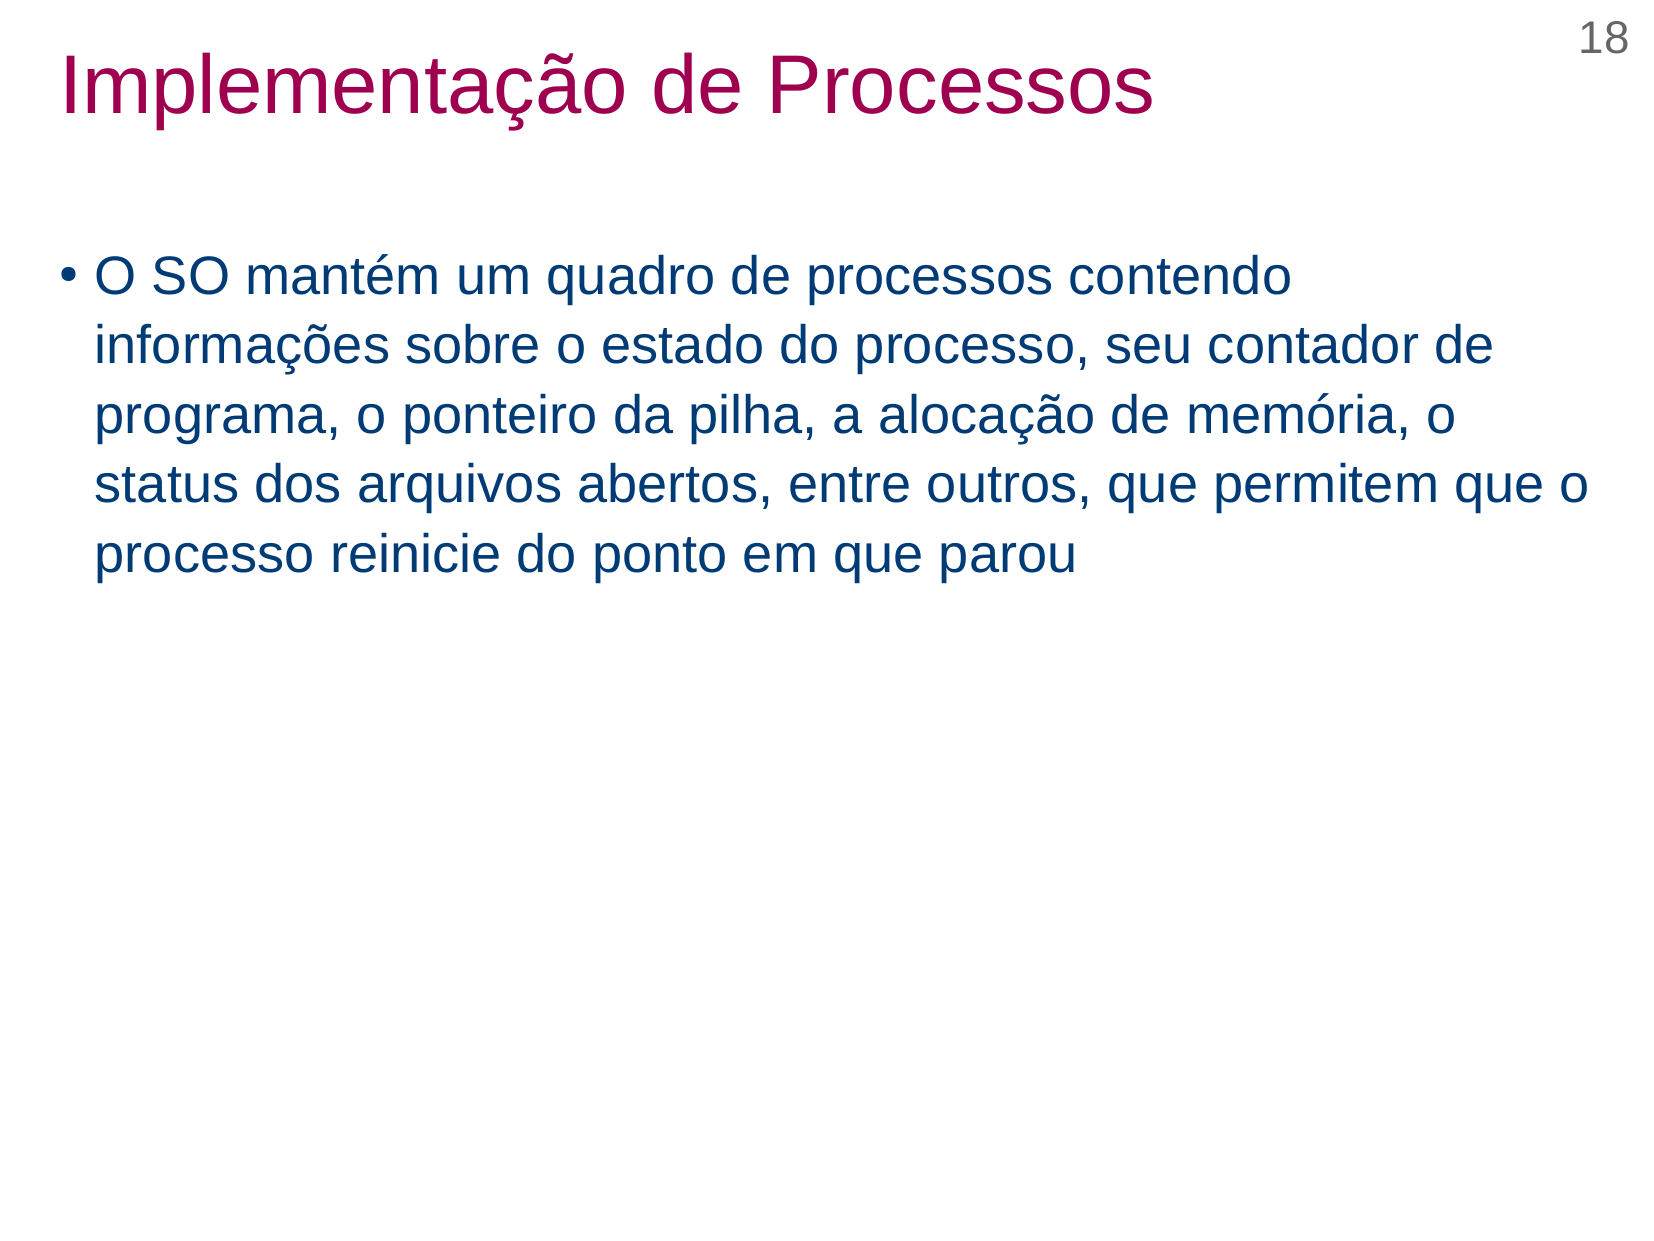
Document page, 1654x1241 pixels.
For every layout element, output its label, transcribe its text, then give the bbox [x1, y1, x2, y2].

title Implementação de Processos [59, 29, 1595, 148]
list O SO mantém um quadro de processos contendo informações sobre o estado do processo, seu contador de programa, o ponteiro da pilha, a alocação de memória, o status dos arquivos abertos, entre outros, que permitem que o processo reinicie do ponto em que parou [59, 236, 1595, 1211]
